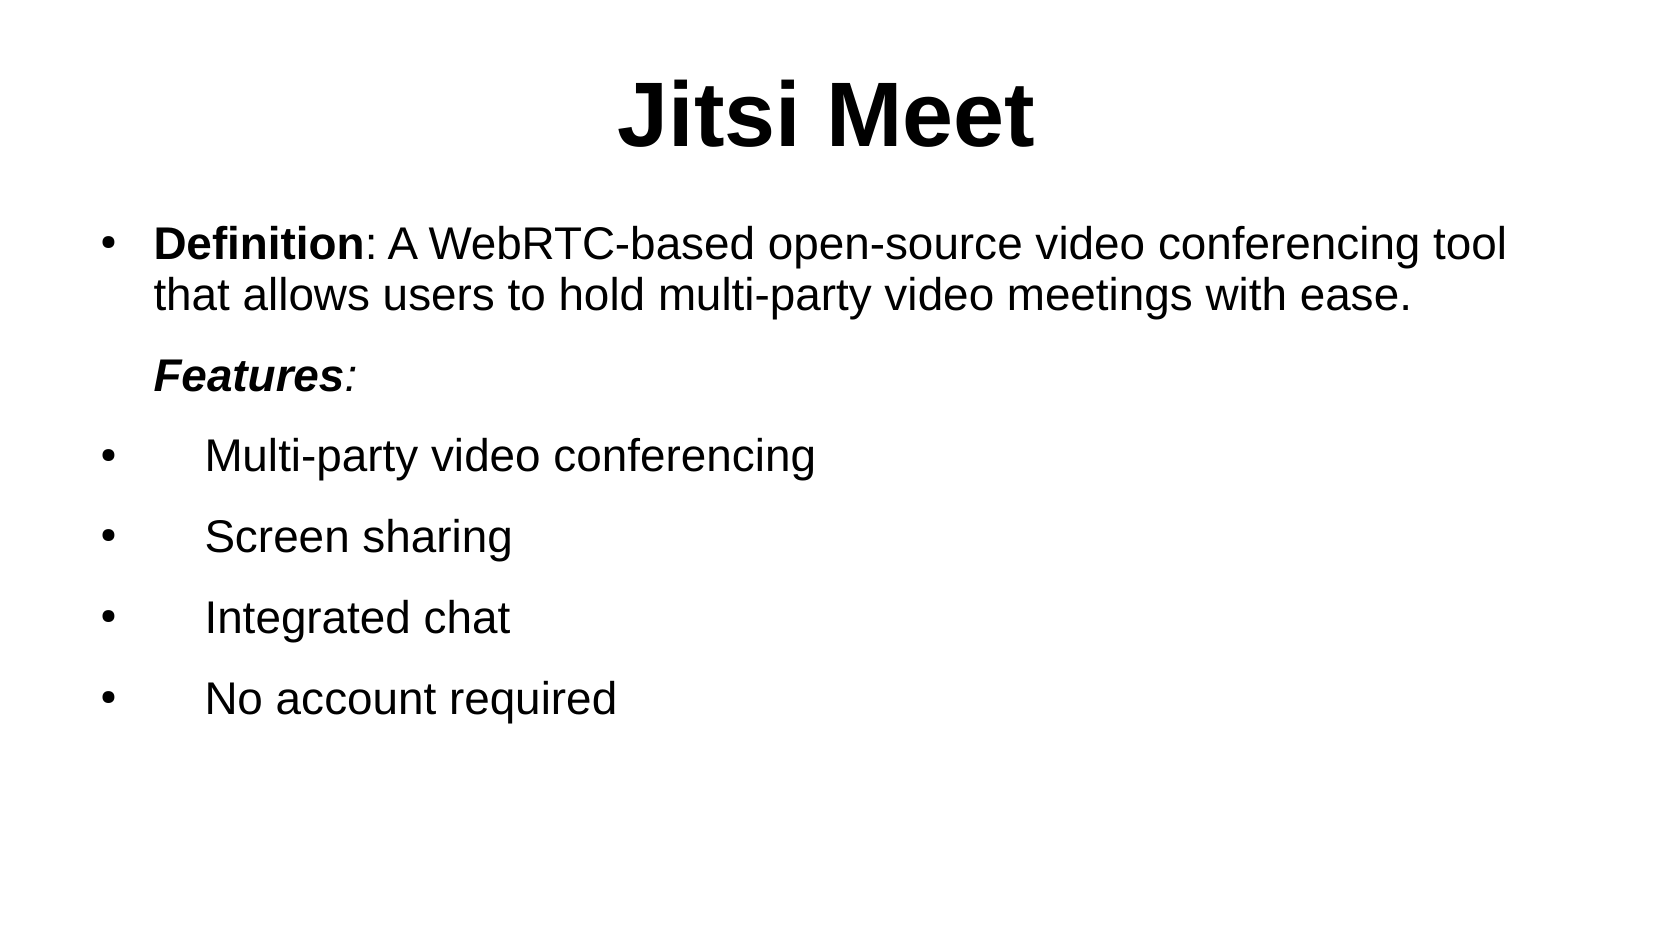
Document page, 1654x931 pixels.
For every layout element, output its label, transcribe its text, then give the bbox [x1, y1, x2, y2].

title Jitsi Meet [82, 37, 1571, 193]
list Definition: A WebRTC-based open-source video conferencing tool that allows users to hold multi-party video meetings with ease. Features: Multi-party video conferencing Screen sharing Integrated chat No account required [82, 217, 1571, 758]
